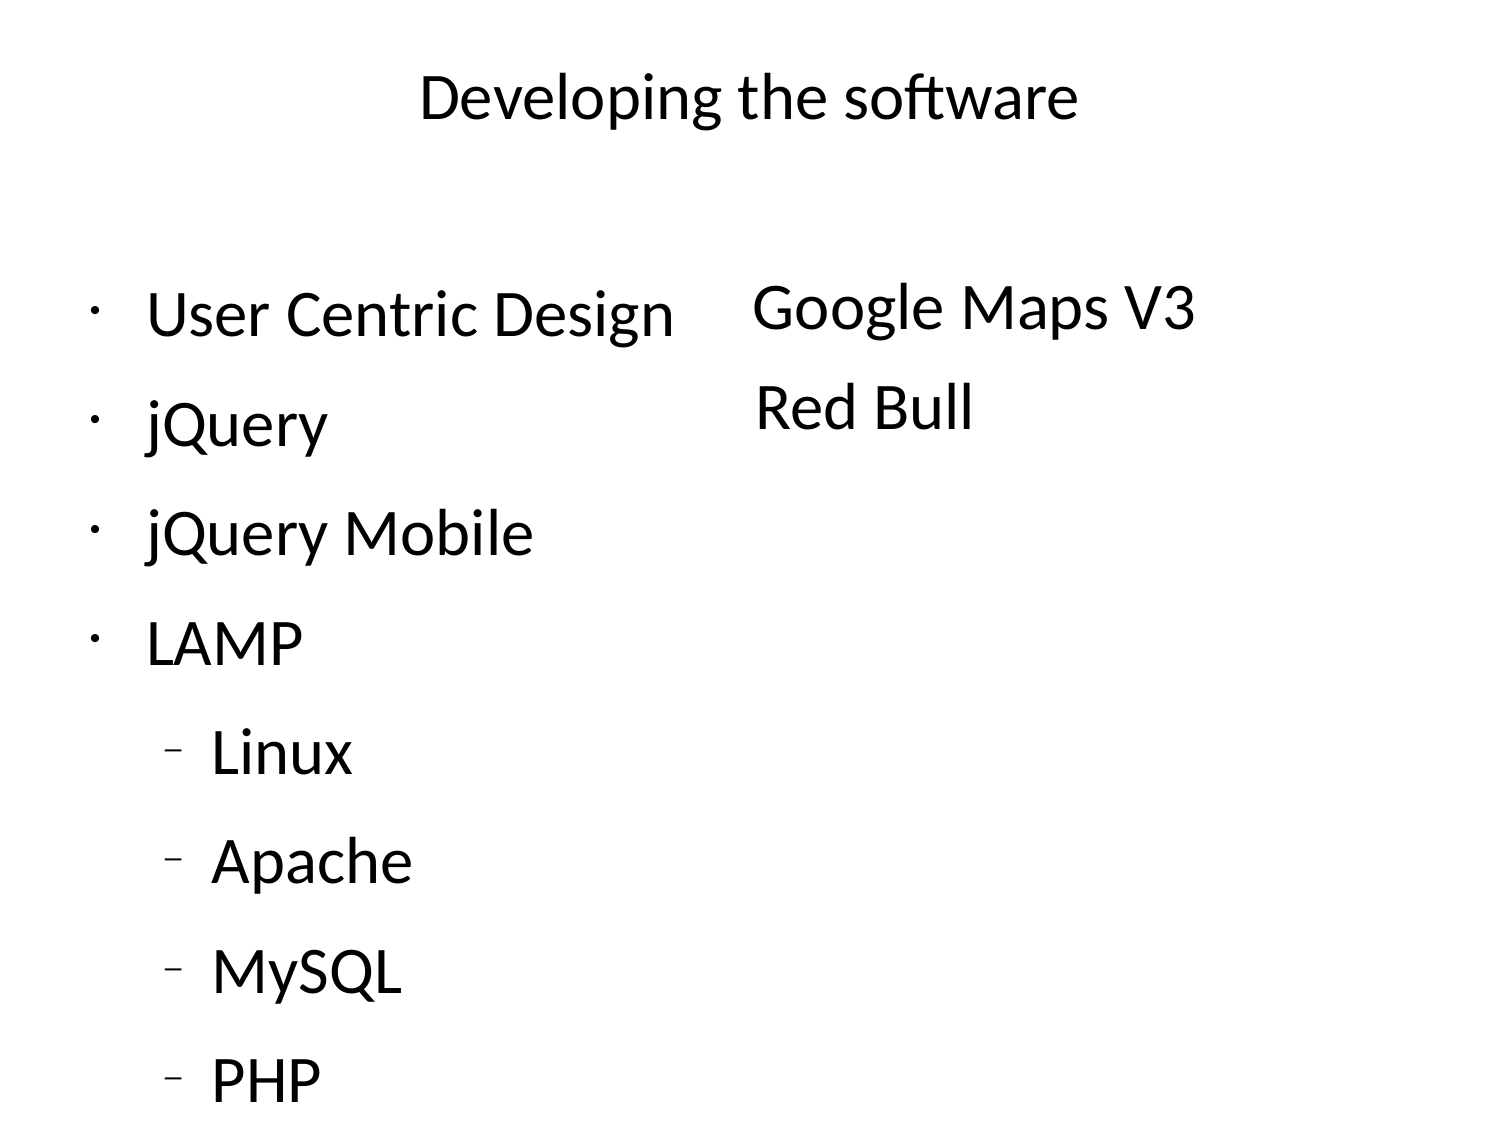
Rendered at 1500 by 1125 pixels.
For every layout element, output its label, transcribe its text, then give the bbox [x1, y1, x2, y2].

text_box Google Maps V3 [738, 255, 1436, 351]
text_box Red Bull [740, 355, 1437, 451]
title Developing the software [75, 45, 1425, 233]
list User Centric Design jQuery jQuery Mobile LAMP Linux Apache MySQL PHP [75, 262, 727, 1005]
